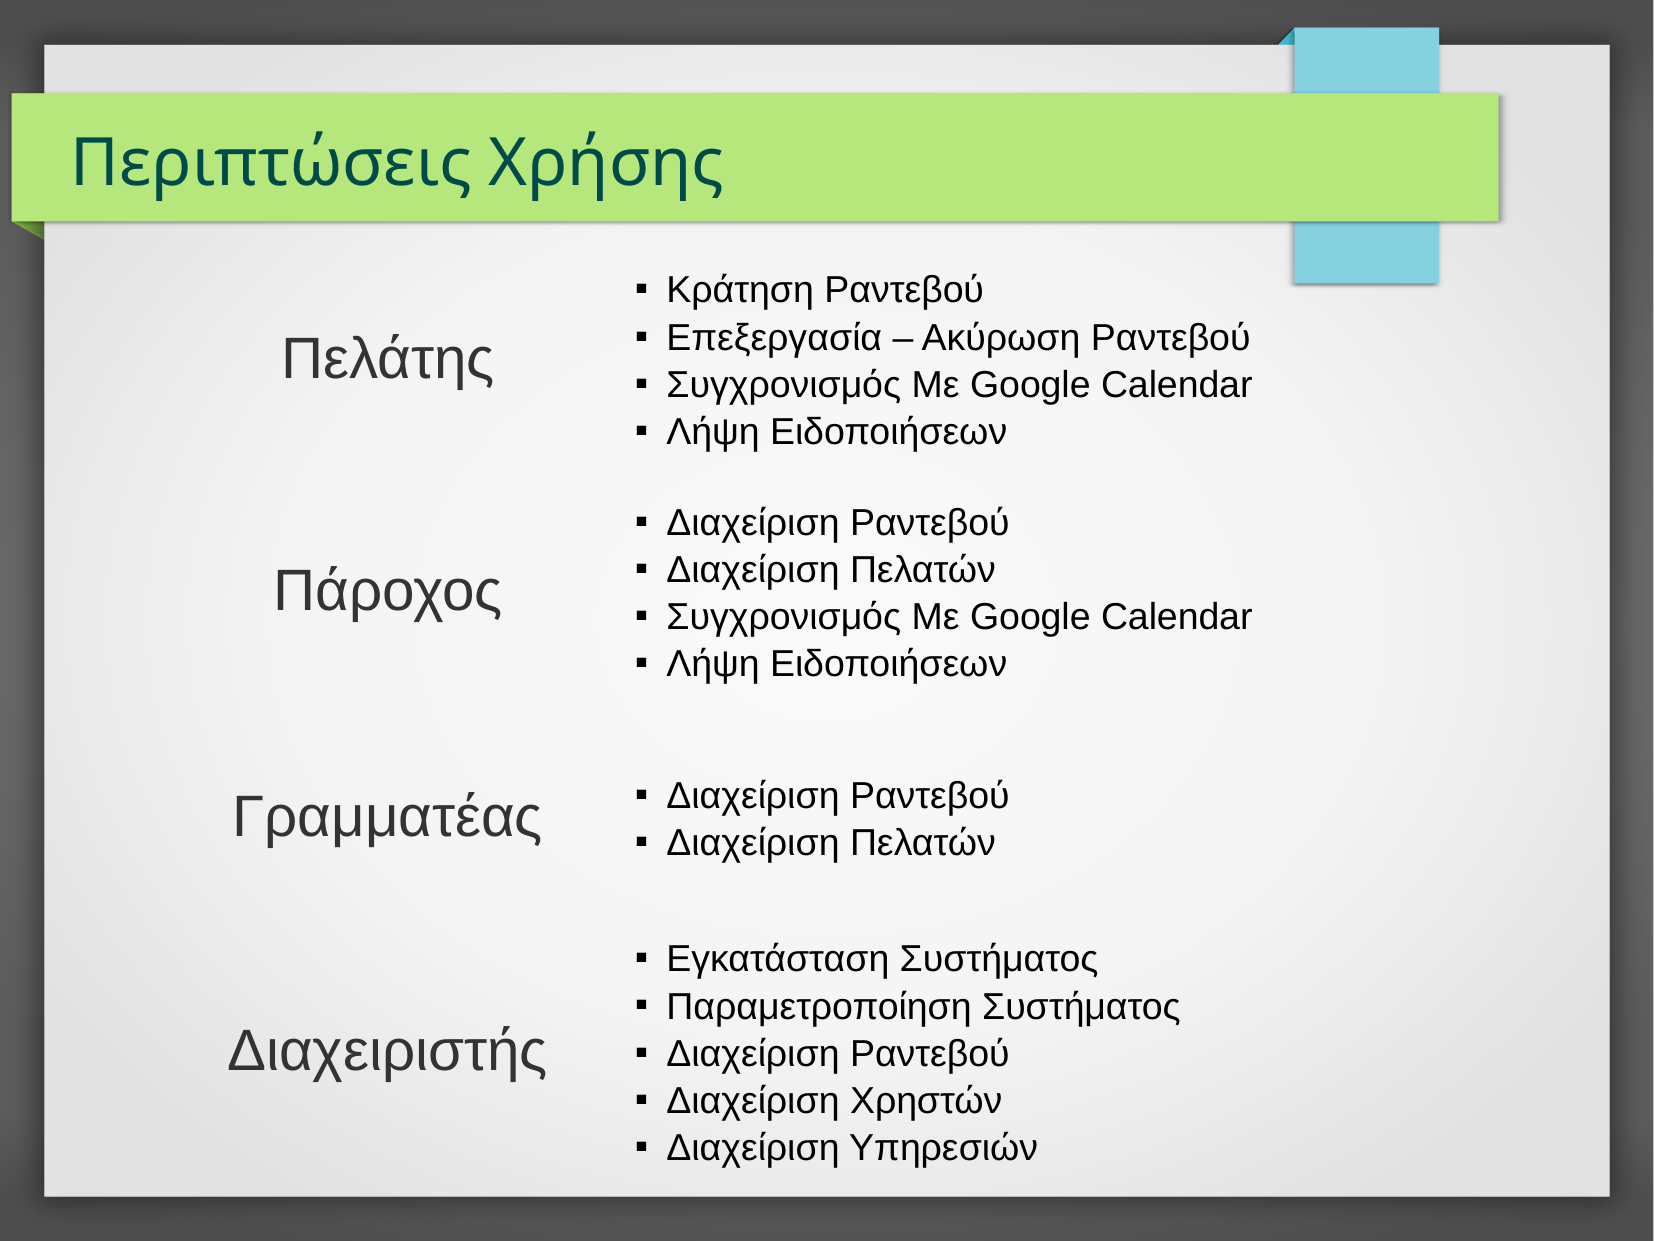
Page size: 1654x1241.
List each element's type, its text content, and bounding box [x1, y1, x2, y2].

picture [0, 0, 1654, 1241]
table_cell Διαχείριση Ραντεβού Διαχείριση Πελατών [610, 707, 1481, 927]
title Περιπτώσεις Χρήσης [70, 106, 1229, 213]
table_header Κράτηση Ραντεβού Επεξεργασία – Ακύρωση Ραντεβού Συγχρονισμός Με Google Calendar Λήψη Ειδοποιήσεων [610, 242, 1481, 474]
table_cell Γραμματέας [165, 707, 610, 927]
table_header Πελάτης [165, 242, 610, 474]
table_cell Εγκατάσταση Συστήματος Παραμετροποίηση Συστήματος Διαχείριση Ραντεβού Διαχείριση Χρηστών Διαχείριση Υπηρεσιών [610, 927, 1481, 1175]
table_cell Διαχειριστής [165, 927, 610, 1175]
table_cell Διαχείριση Ραντεβού Διαχείριση Πελατών Συγχρονισμός Με Google Calendar Λήψη Ειδοποιήσεων [610, 474, 1481, 707]
table_cell Πάροχος [165, 474, 610, 707]
